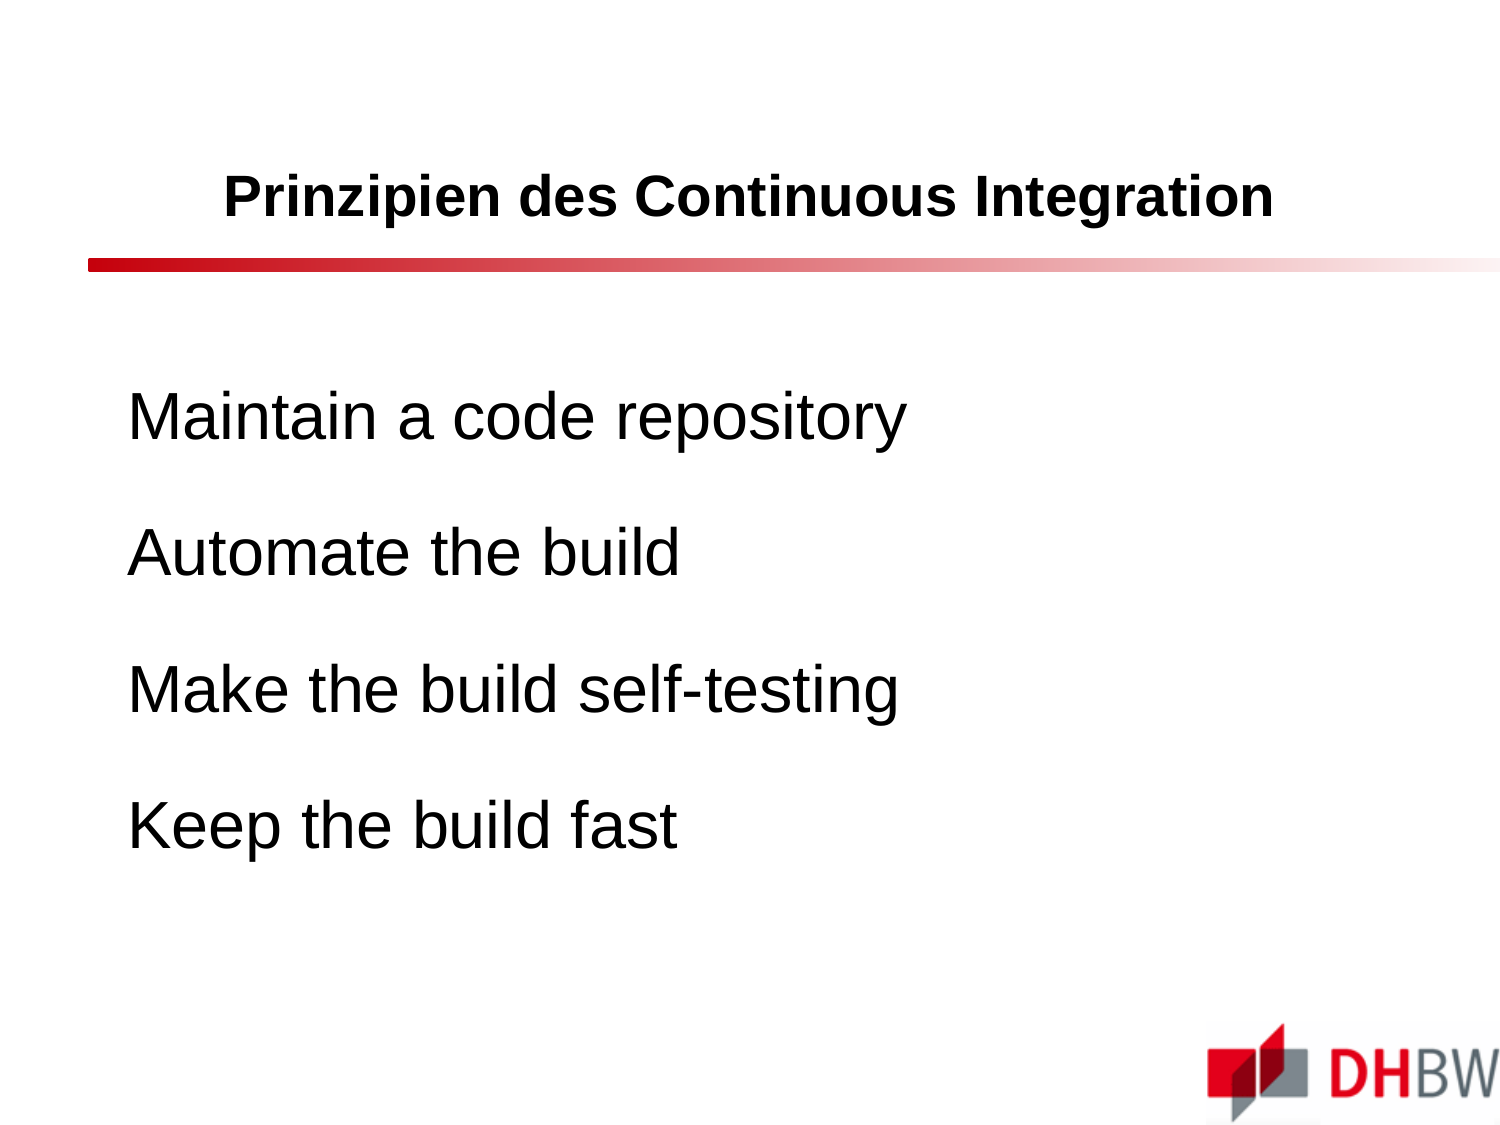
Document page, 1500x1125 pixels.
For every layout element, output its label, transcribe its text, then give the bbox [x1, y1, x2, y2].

list Maintain a code repository Automate the build Make the build self-testing Keep the build fast [112, 324, 1388, 1020]
picture [1206, 1021, 1500, 1125]
title Prinzipien des Continuous Integration [112, 20, 1388, 324]
